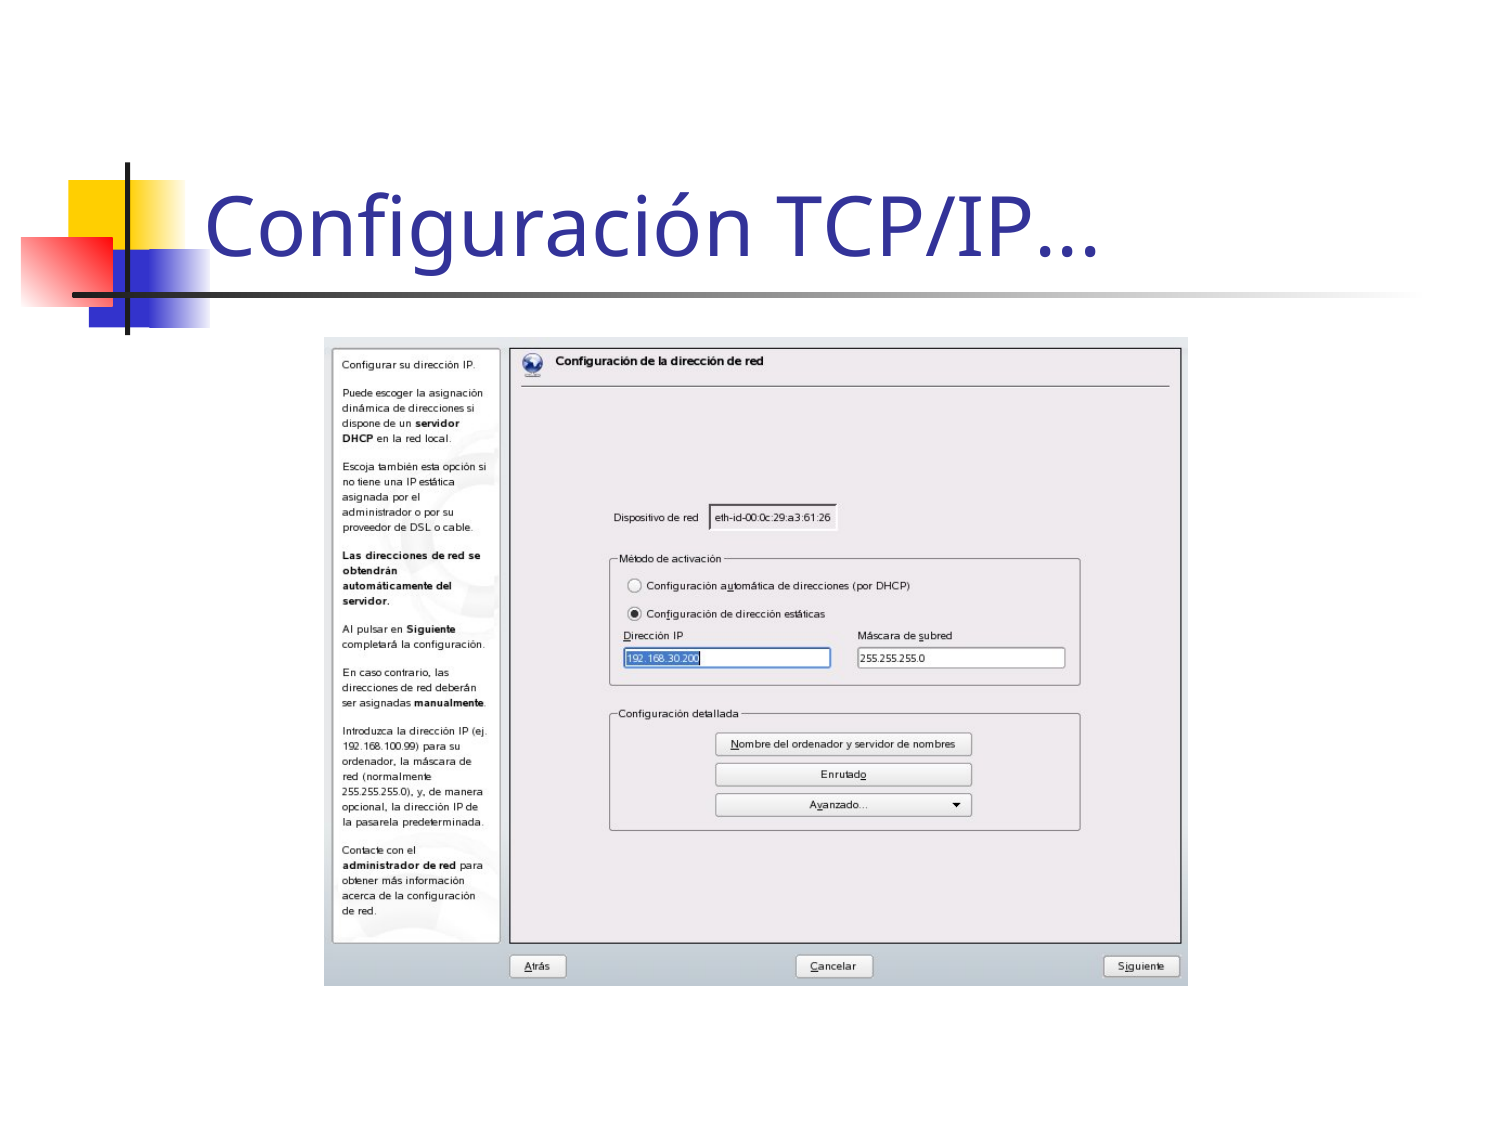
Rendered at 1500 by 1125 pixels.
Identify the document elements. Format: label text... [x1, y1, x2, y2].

title Configuración TCP/IP... [188, 101, 1468, 289]
picture [324, 337, 1188, 986]
